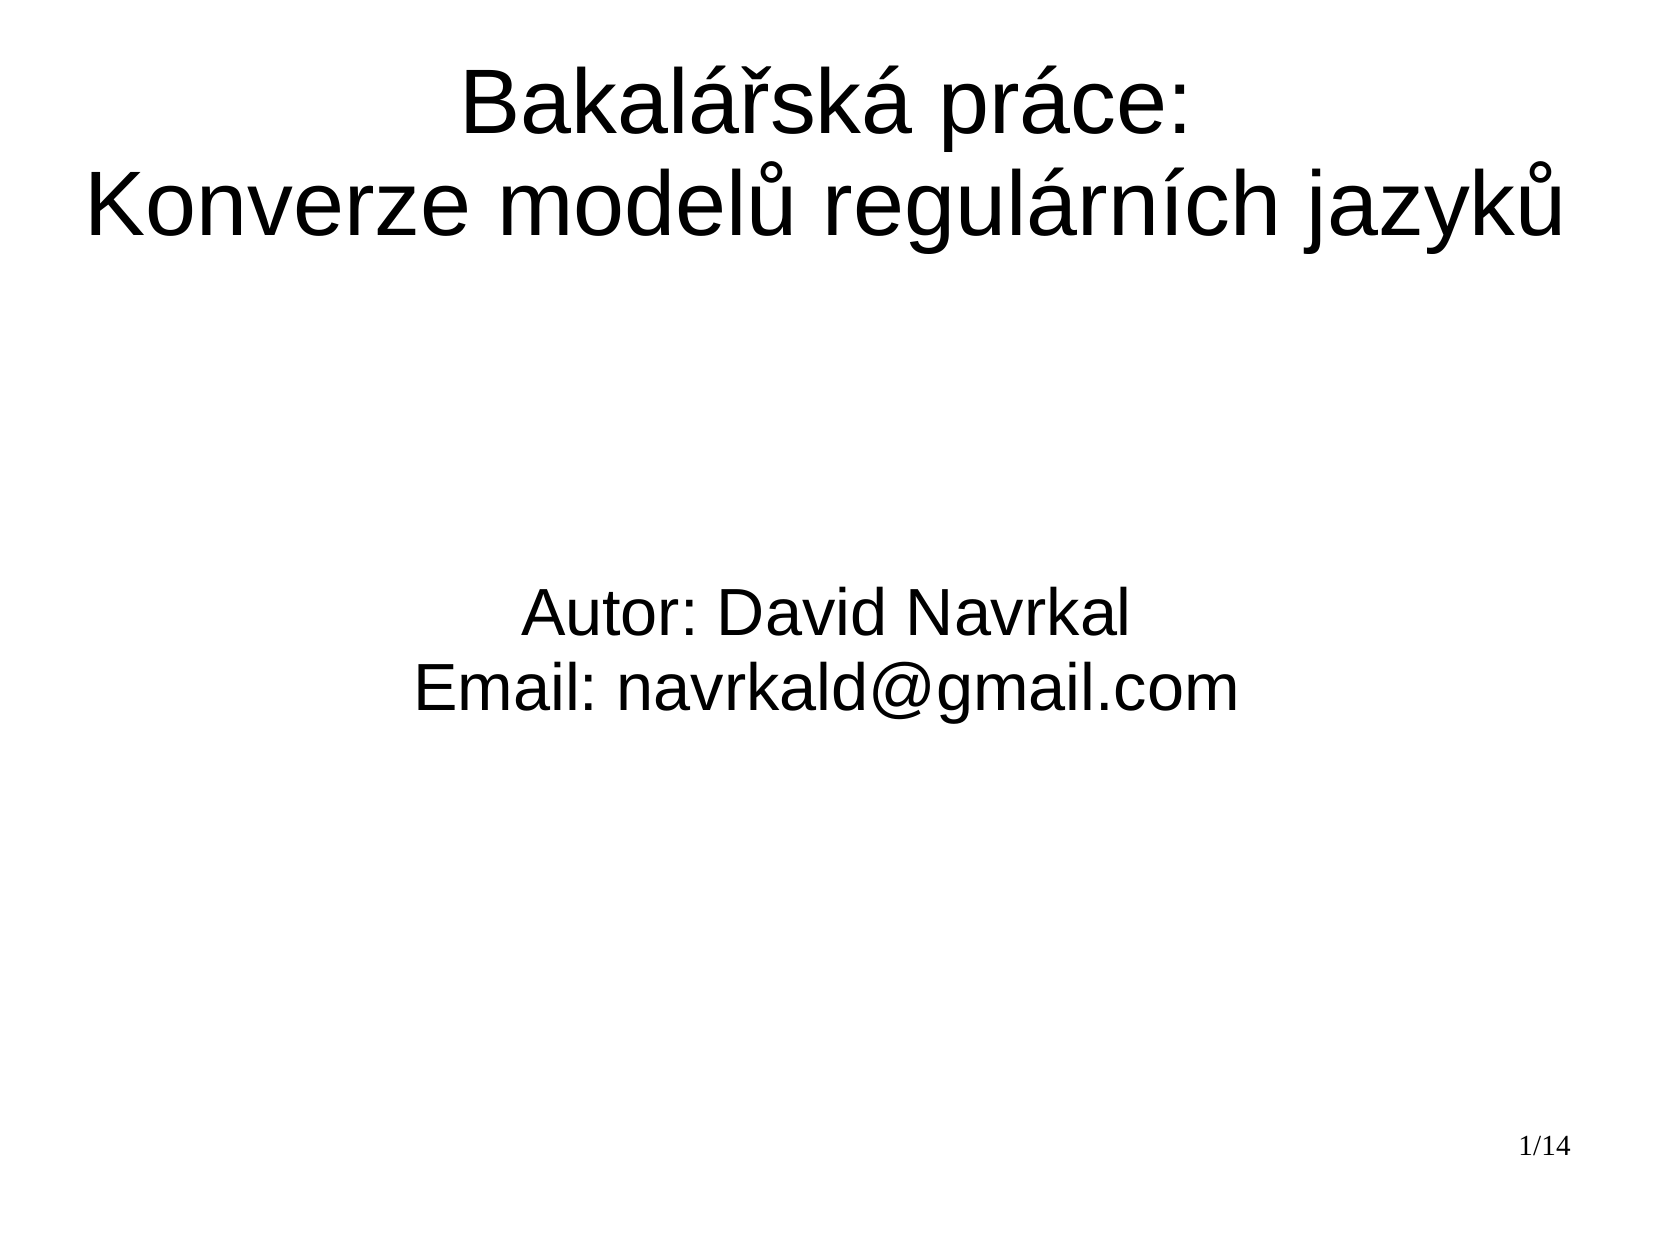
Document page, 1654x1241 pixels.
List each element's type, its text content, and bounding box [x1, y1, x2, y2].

title Bakalářská práce: Konverze modelů regulárních jazyků [82, 49, 1571, 257]
subtitle Autor: David Navrkal Email: navrkald@gmail.com [82, 290, 1571, 1010]
